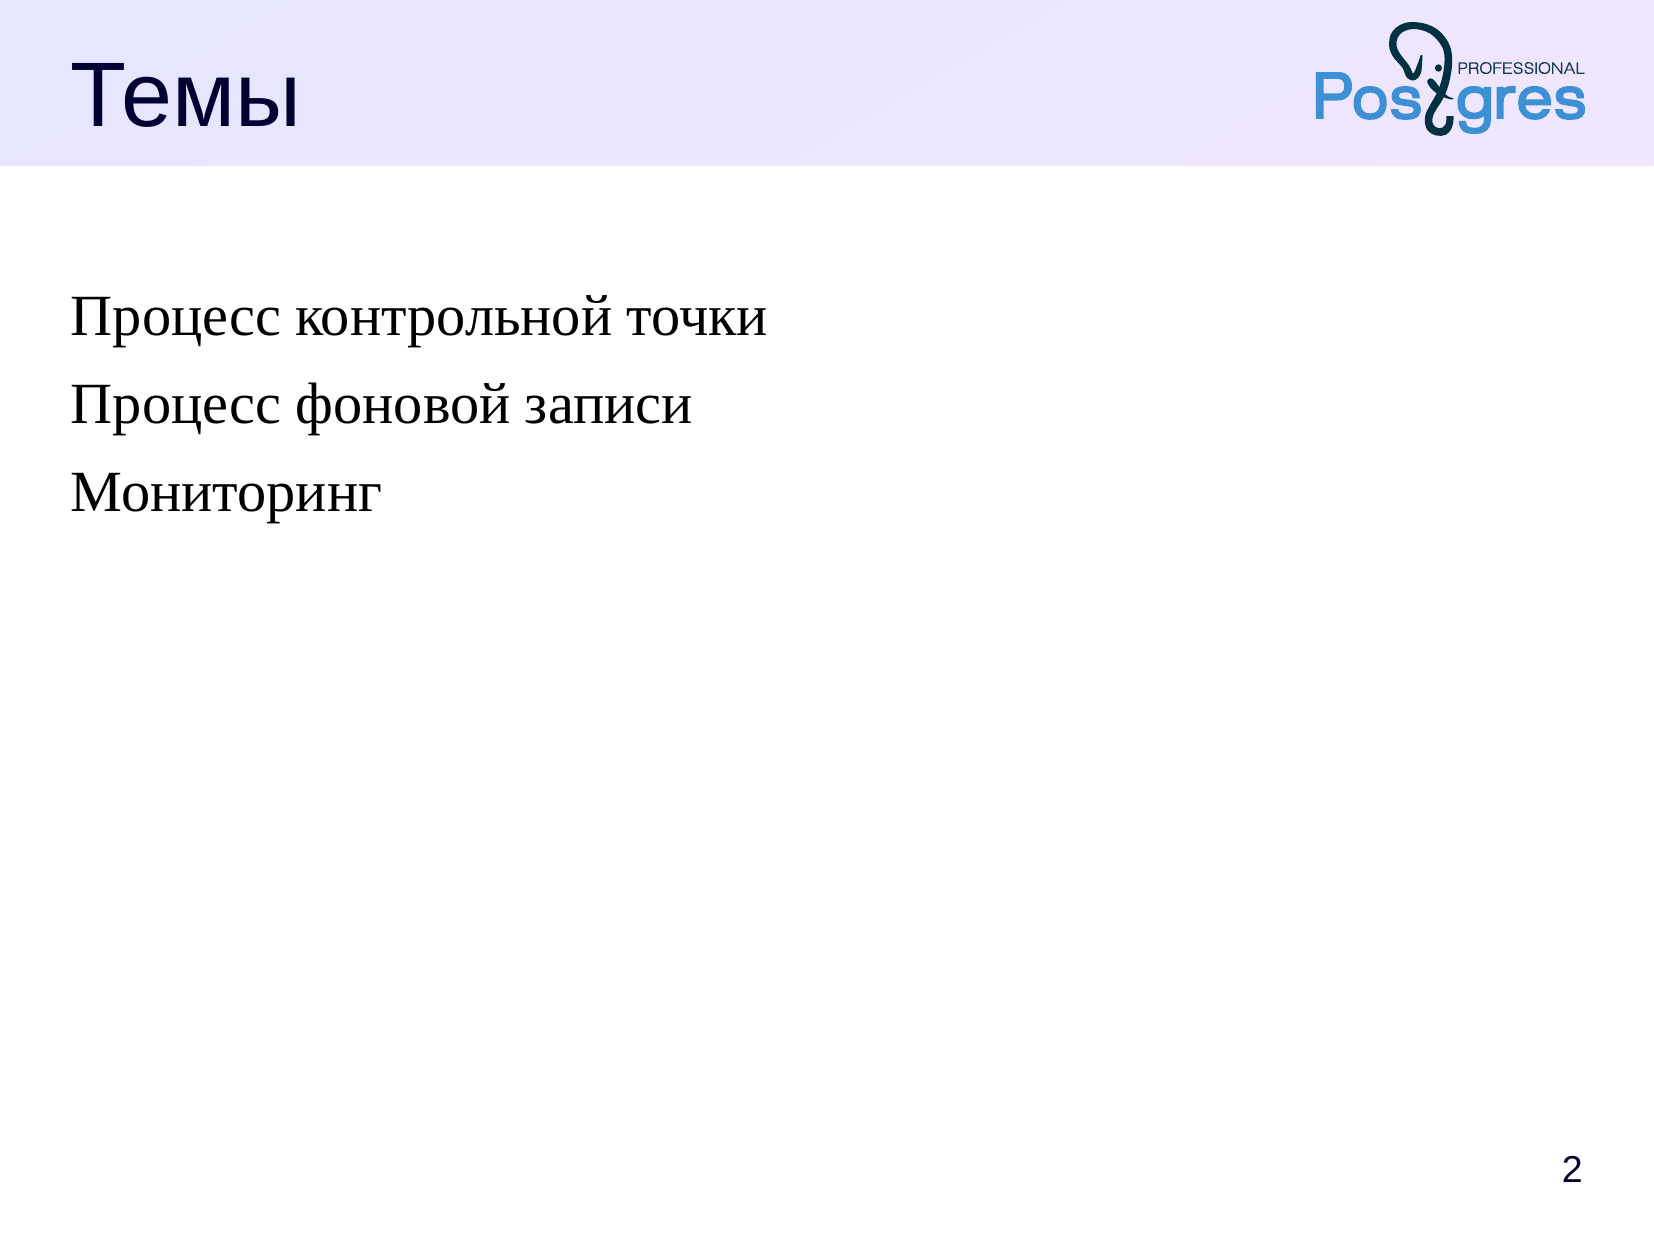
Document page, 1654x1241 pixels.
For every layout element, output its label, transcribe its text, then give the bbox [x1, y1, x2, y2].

list Процесс контрольной точки Процесс фоновой записи Мониторинг [70, 283, 1583, 1141]
title Темы [70, 43, 1241, 147]
